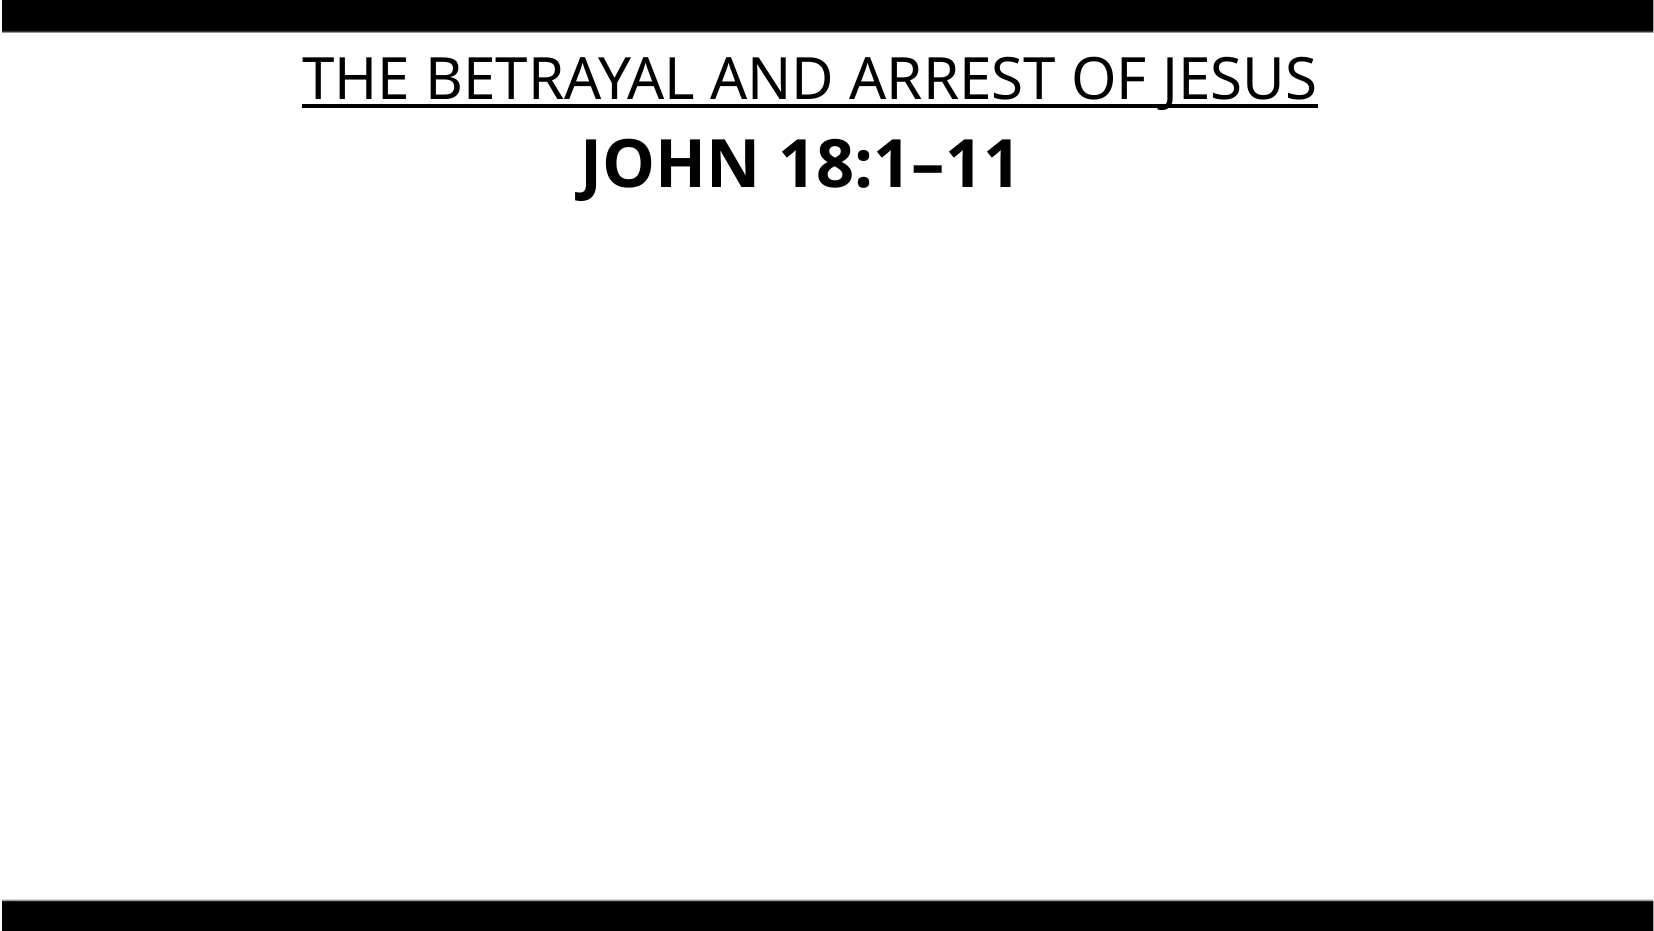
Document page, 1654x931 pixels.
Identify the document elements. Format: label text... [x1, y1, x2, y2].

picture [2, 0, 1654, 931]
text_box The Betrayal and Arrest of JesuS John 18:1–11 [60, 30, 1561, 211]
